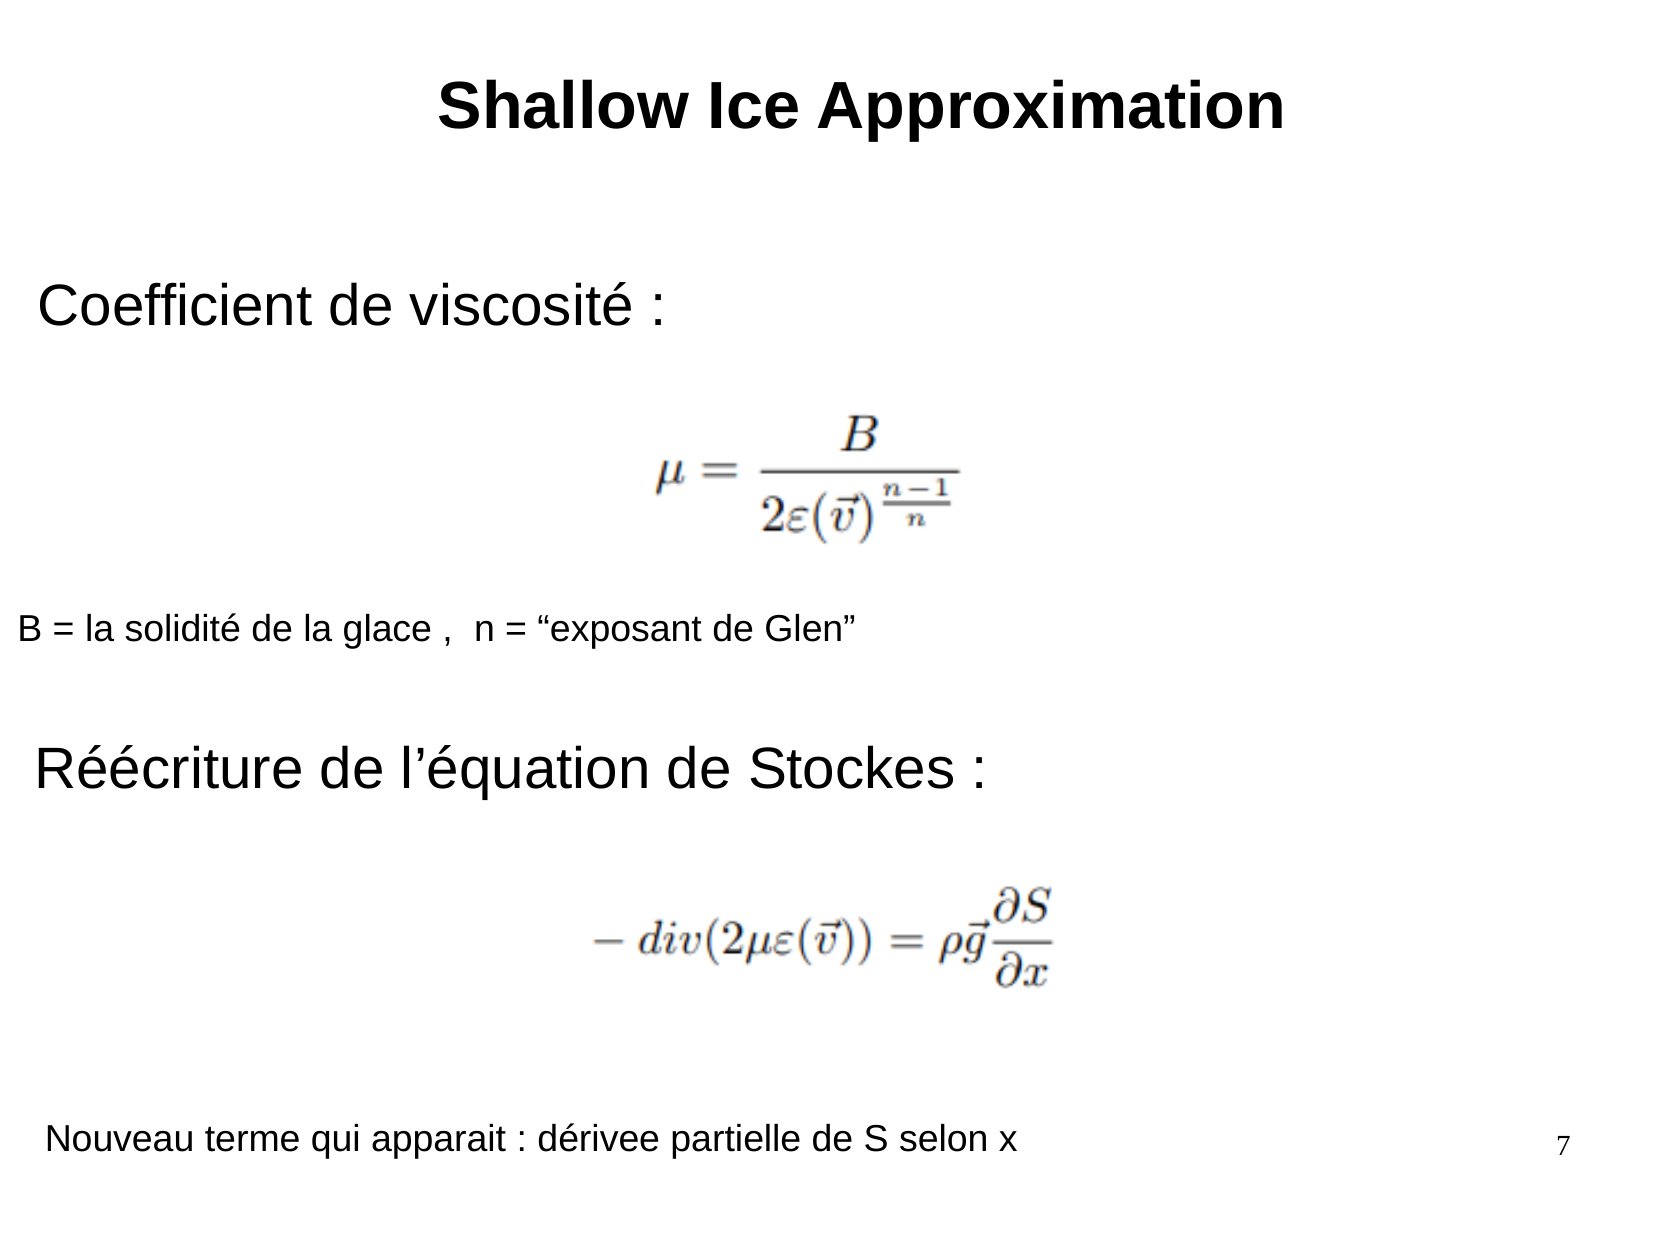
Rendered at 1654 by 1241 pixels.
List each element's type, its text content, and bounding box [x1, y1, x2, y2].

text_box Coefficient de viscosité : [0, 265, 826, 346]
text_box Shallow Ice Approximation [330, 60, 1396, 151]
text_box Nouveau terme qui apparait : dérivee partielle de S selon x [30, 1110, 1336, 1209]
picture [600, 344, 1021, 584]
text_box B = la solidité de la glace , n = “exposant de Glen” [0, 600, 1249, 657]
text_box Réécriture de l’équation de Stockes : [19, 728, 1130, 874]
picture [529, 839, 1130, 1060]
